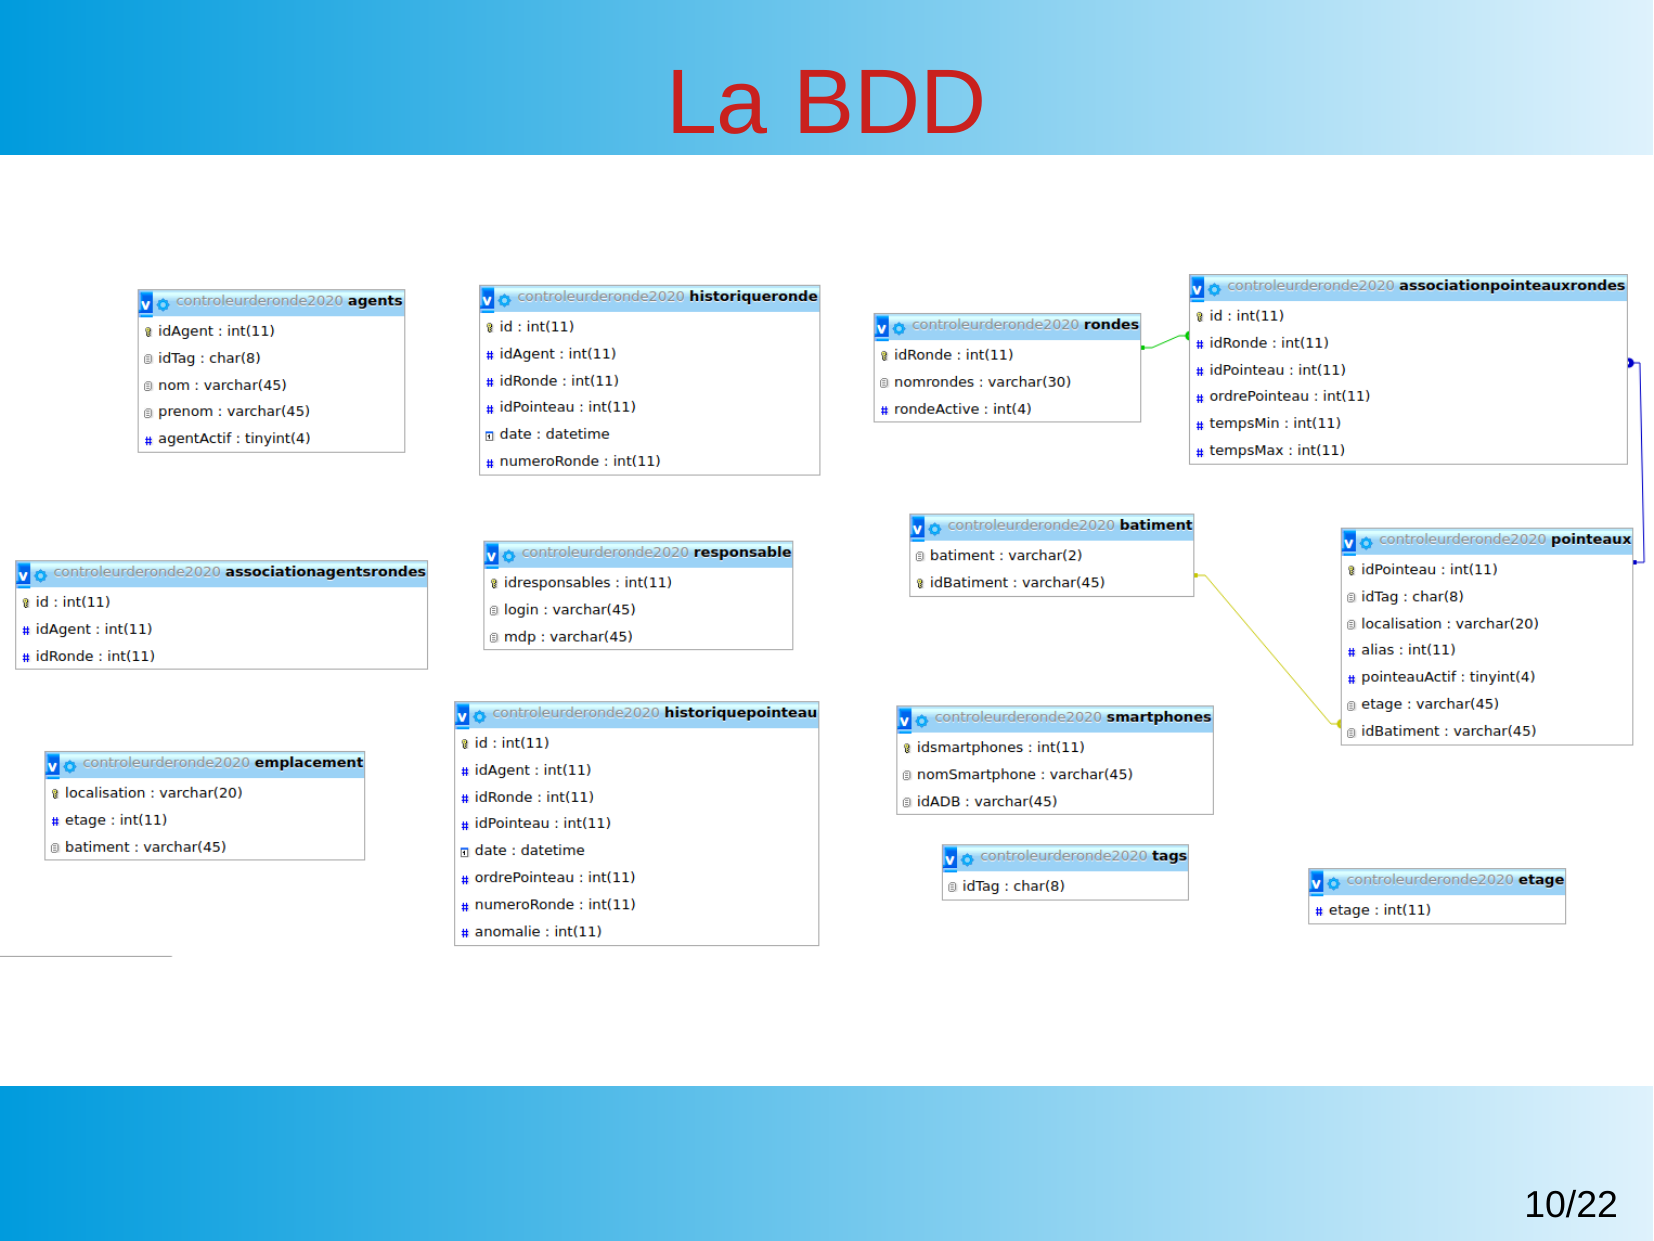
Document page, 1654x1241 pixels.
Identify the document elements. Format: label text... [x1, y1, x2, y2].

text_box <numéro>/22 [1520, 1175, 1654, 1241]
title La BDD [82, 49, 1571, 155]
picture [0, 274, 1654, 957]
